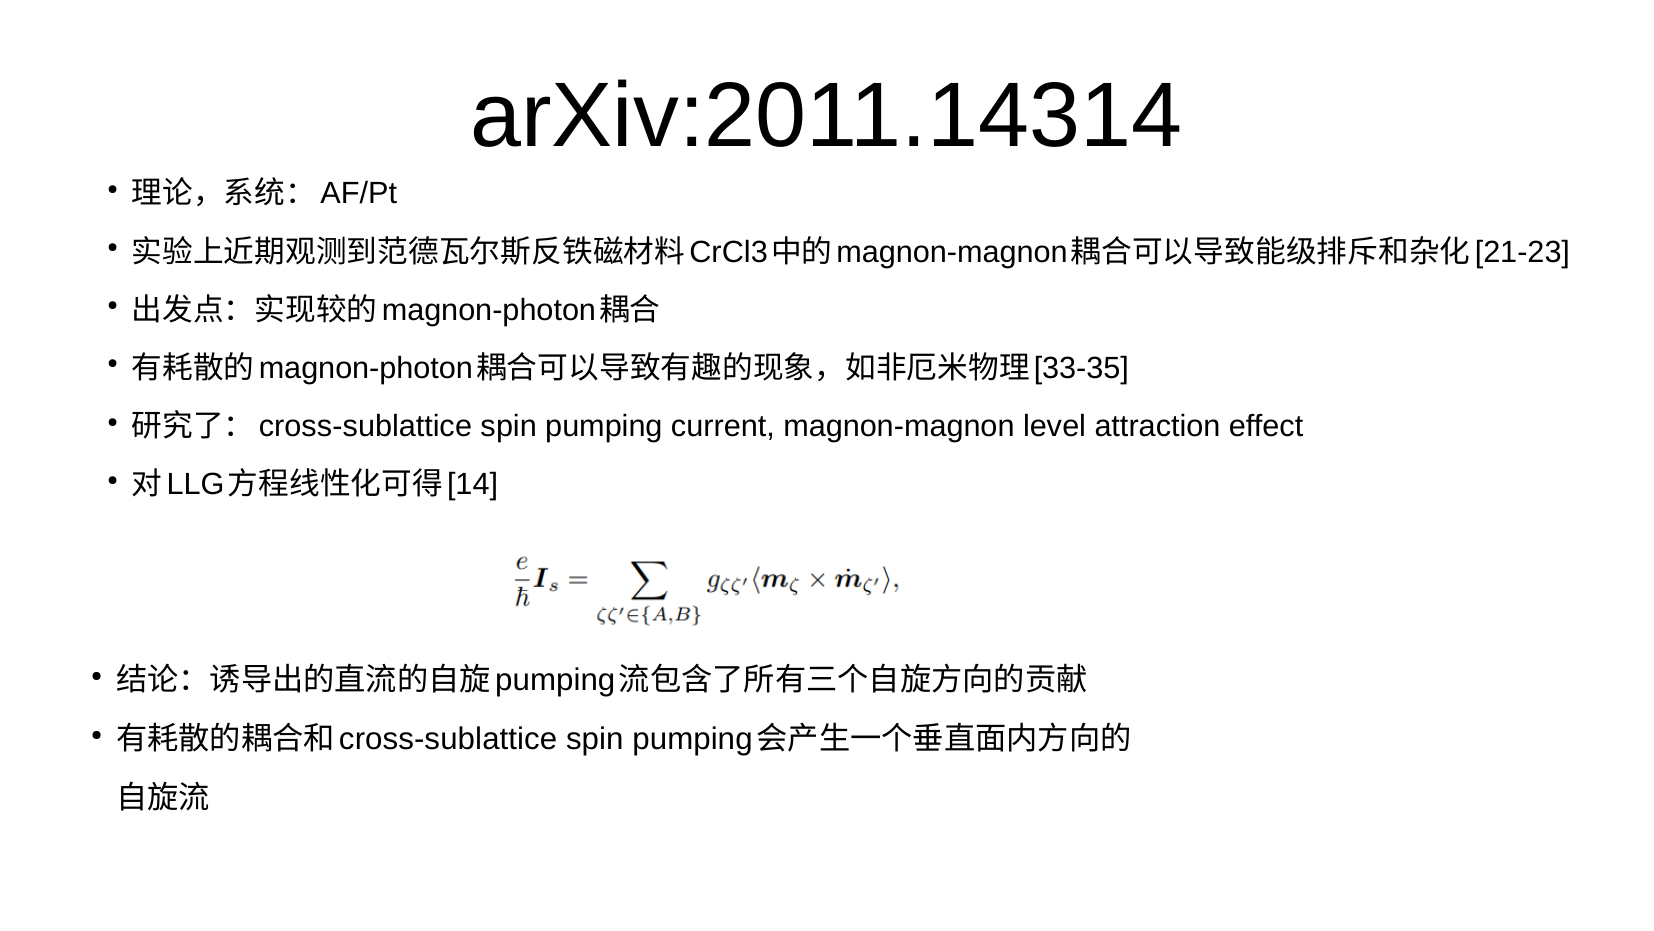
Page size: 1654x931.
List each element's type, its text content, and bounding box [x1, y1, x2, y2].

list 结论：诱导出的直流的自旋pumping流包含了所有三个自旋方向的贡献 有耗散的耦合和cross-sublattice spin pumping会产生一个垂直面内方向的 自旋流 [82, 654, 1571, 822]
list 理论，系统：AF/Pt 实验上近期观测到范德瓦尔斯反铁磁材料CrCl3中的magnon-magnon耦合可以导致能级排斥和杂化[21-23] 出发点：实现较的magnon-photon耦合 有耗散的magnon-photon耦合可以导致有趣的现象，如非厄米物理[33-35] 研究了：cross-sublattice spin pumping current, magnon-magnon level attraction effect 对LLG方程线性化可得[14] [99, 168, 1588, 519]
title arXiv:2011.14314 [82, 37, 1571, 193]
picture [499, 549, 909, 632]
